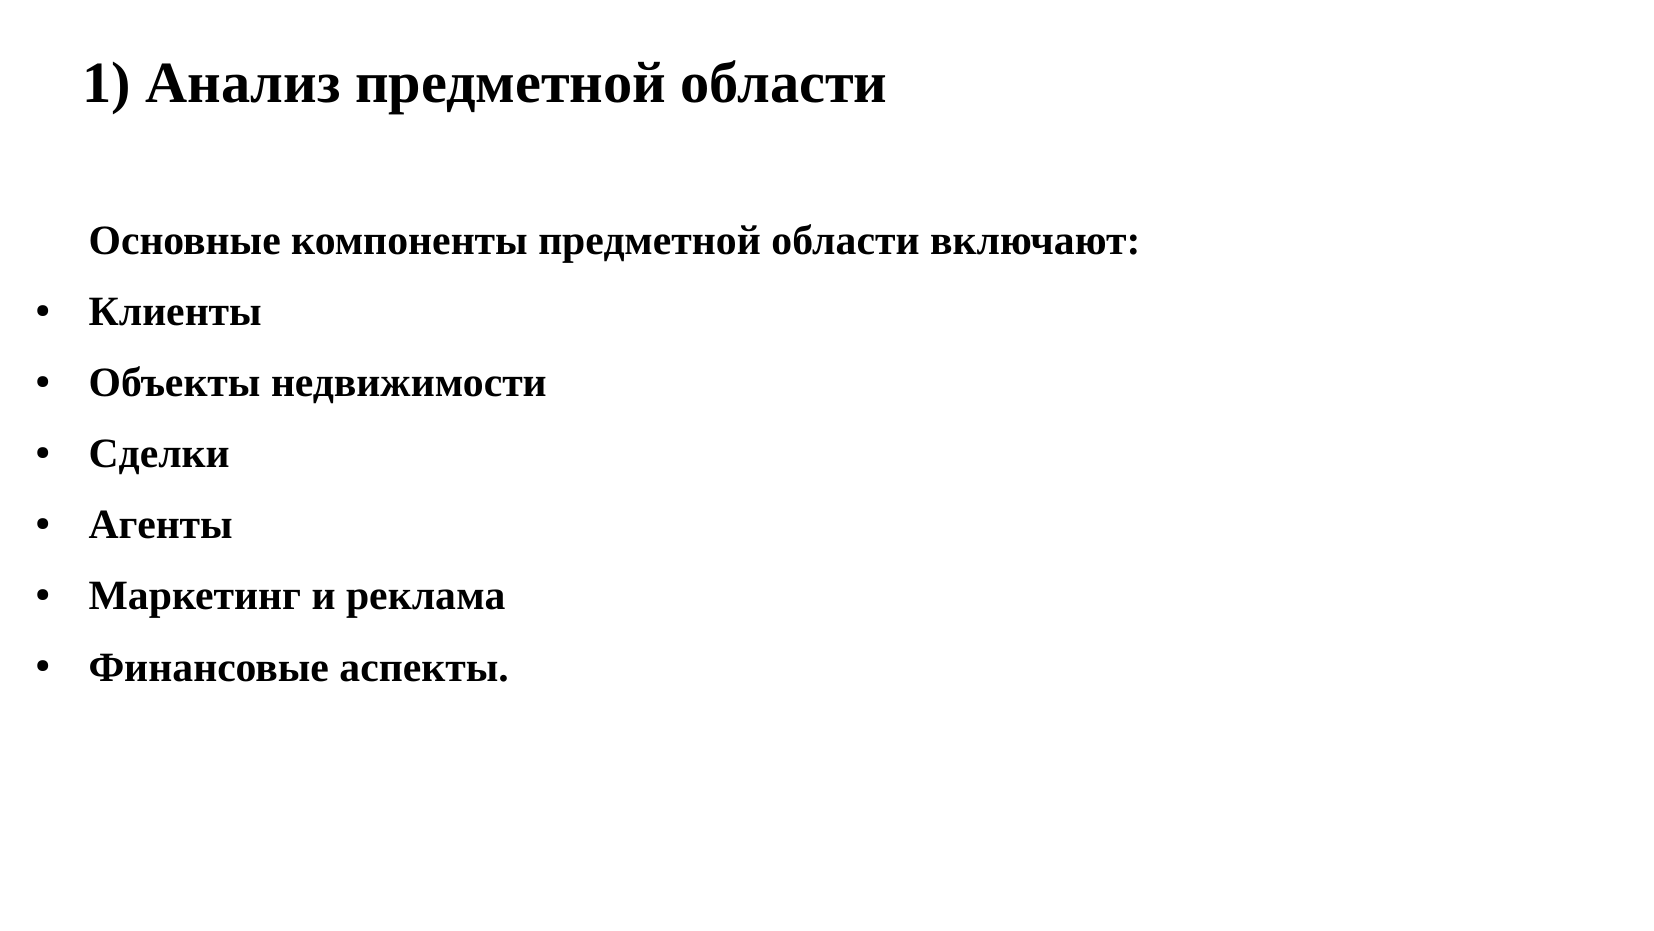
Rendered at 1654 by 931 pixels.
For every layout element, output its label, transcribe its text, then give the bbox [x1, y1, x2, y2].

list Основные компоненты предметной области включают: Клиенты Объекты недвижимости Сделки Агенты Маркетинг и реклама Финансовые аспекты. [17, 217, 1506, 857]
title 1) Анализ предметной области [82, 37, 1571, 193]
